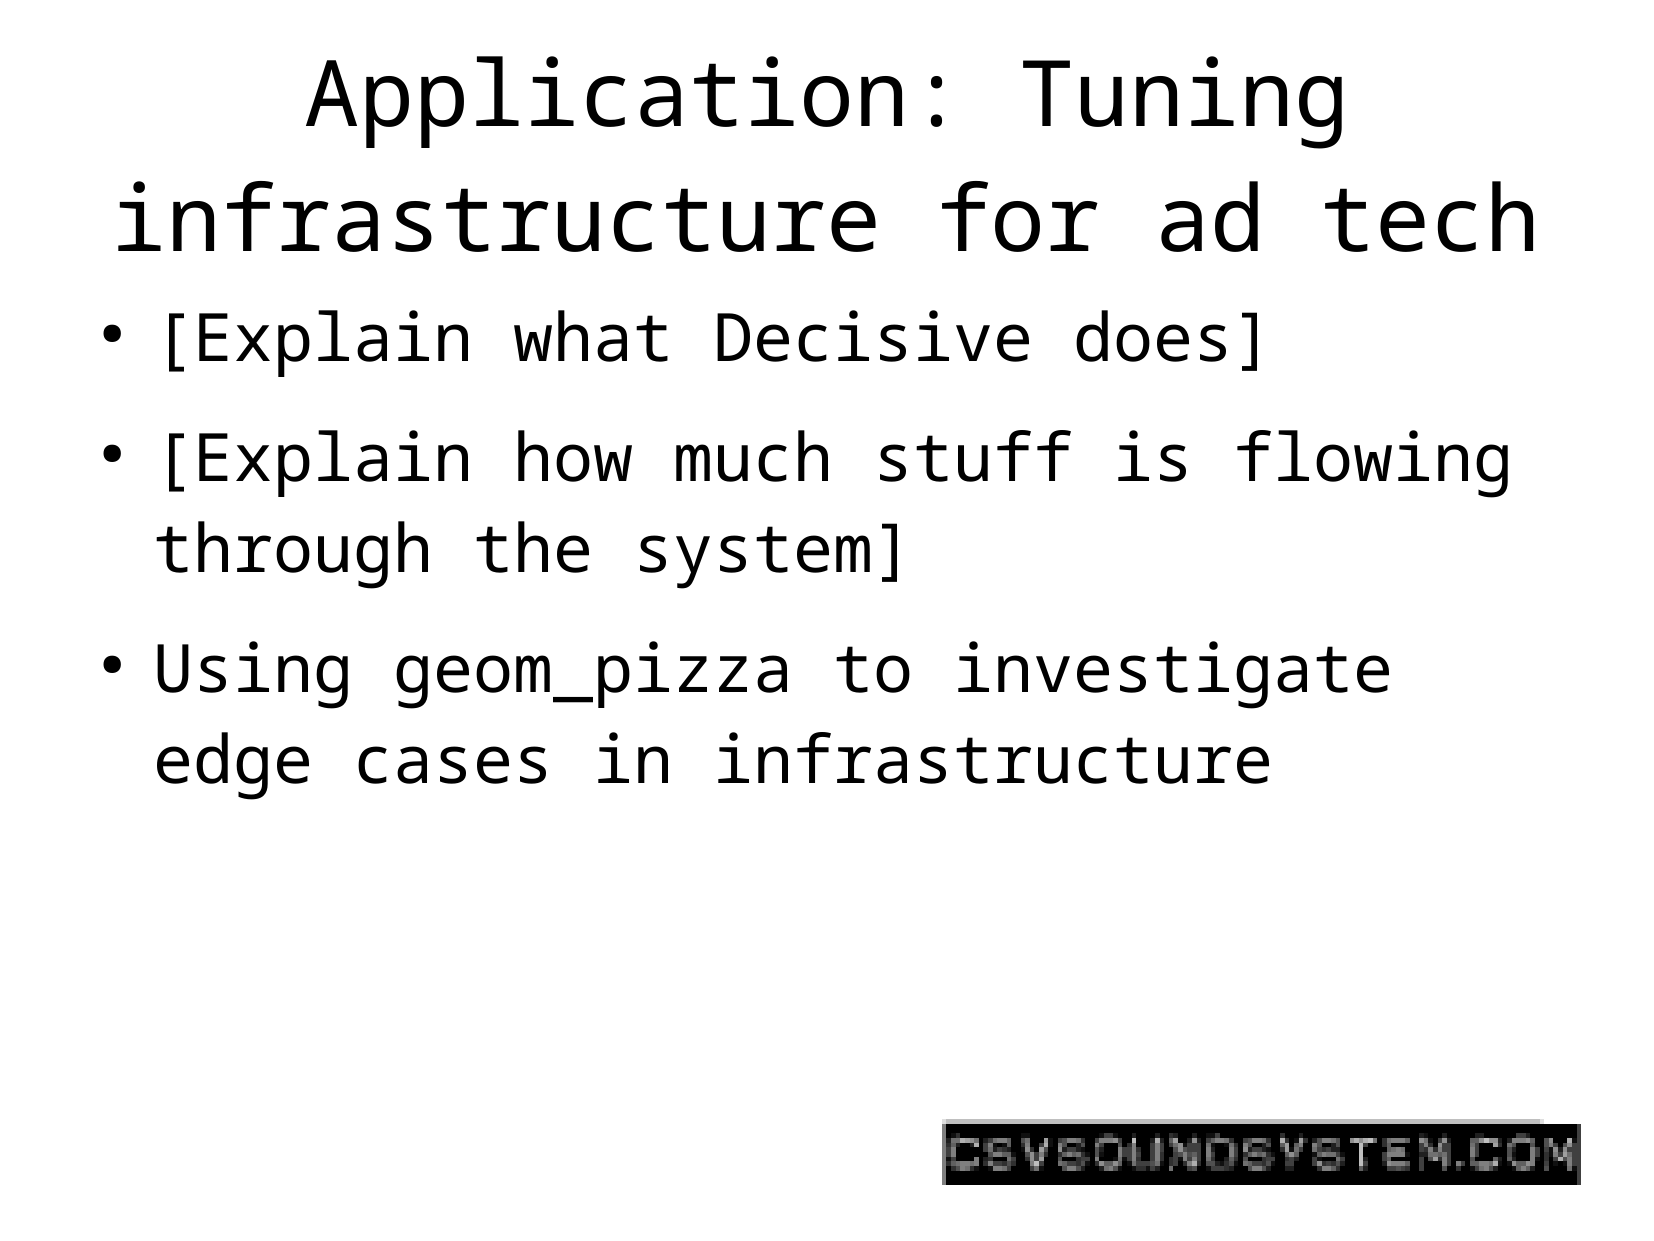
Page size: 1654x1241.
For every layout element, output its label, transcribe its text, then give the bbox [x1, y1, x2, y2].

title Application: Tuning infrastructure for ad tech [82, 49, 1571, 257]
picture [933, 1064, 1591, 1185]
list [Explain what Decisive does] [Explain how much stuff is flowing through the system] Using geom_pizza to investigate edge cases in infrastructure [82, 290, 1571, 1010]
